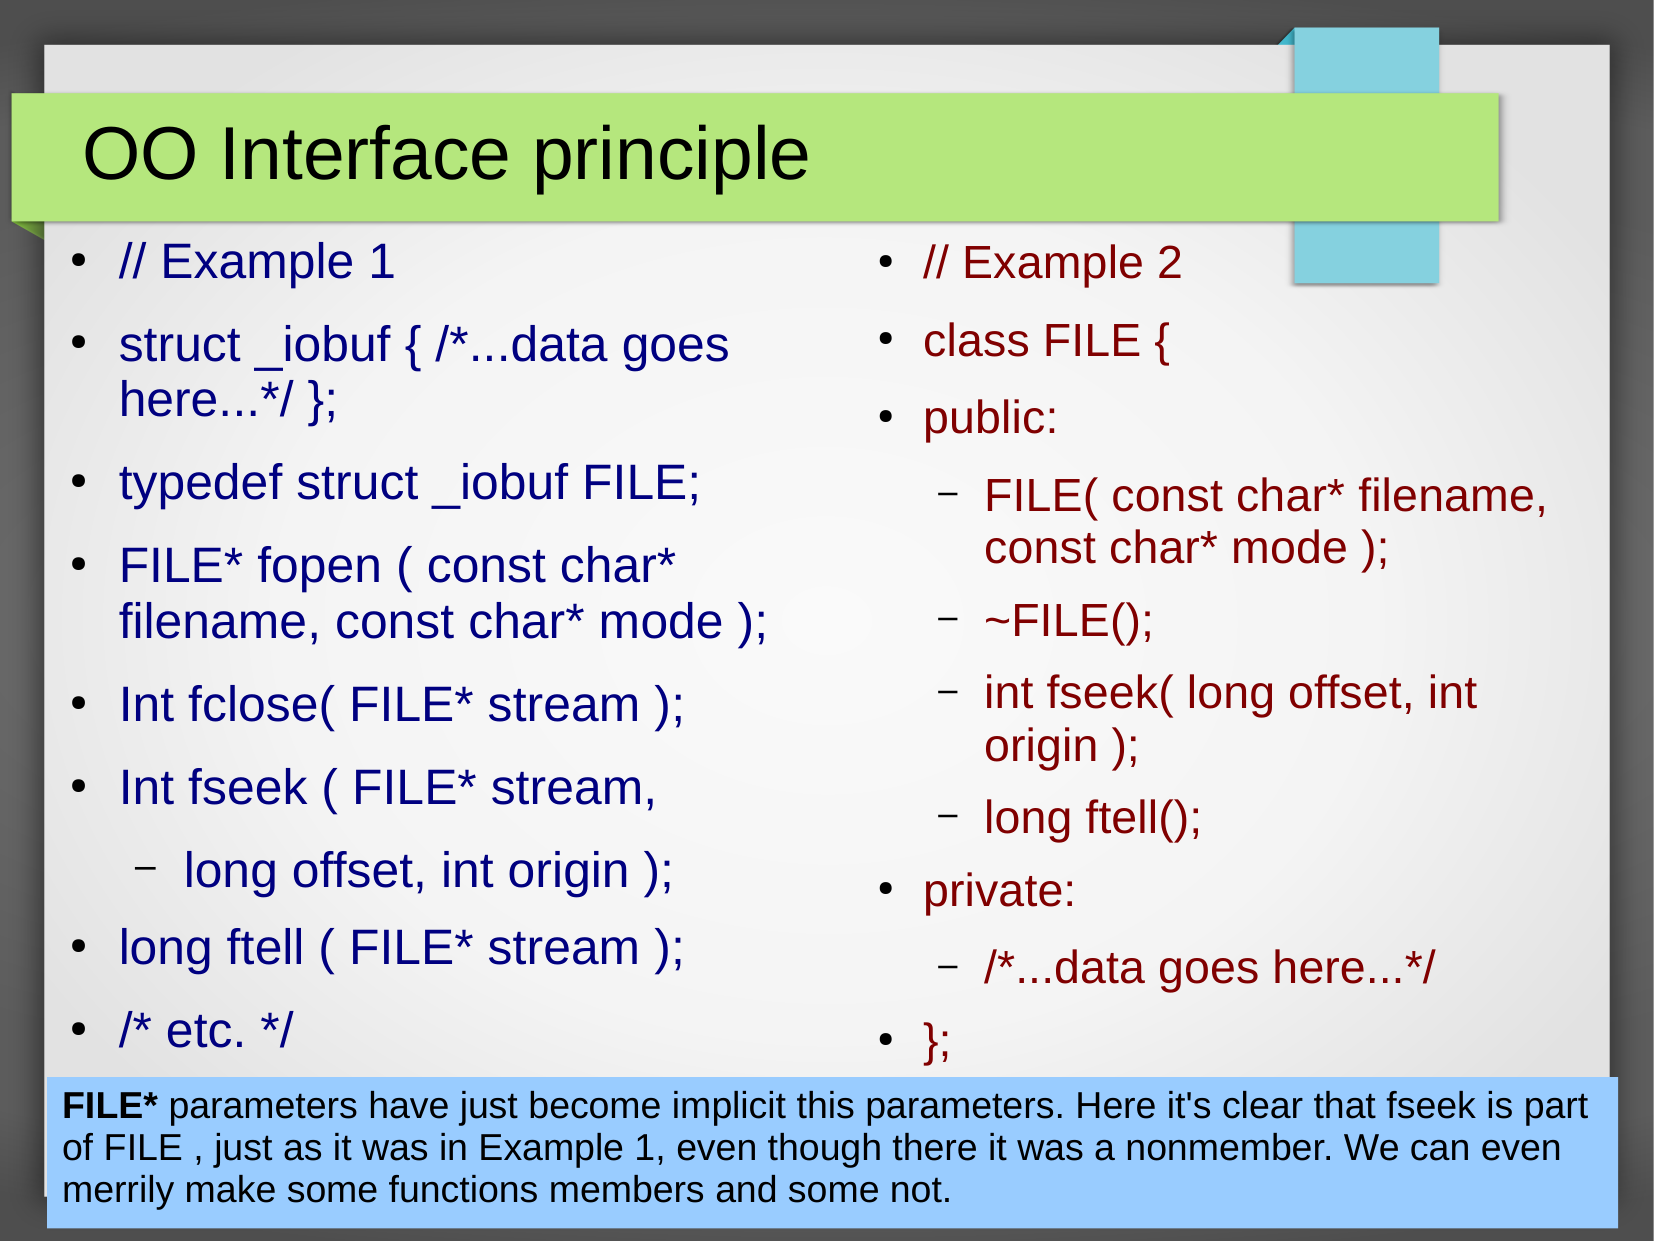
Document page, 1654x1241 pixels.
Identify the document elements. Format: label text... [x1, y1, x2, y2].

list // Example 1 struct _iobuf { /*...data goes here...*/ }; typedef struct _iobuf FILE; FILE* fopen ( const char* filename, const char* mode ); Int fclose( FILE* stream ); Int fseek ( FILE* stream, long offset, int origin ); long ftell ( FILE* stream ); /* etc. */ [53, 232, 780, 1068]
picture [0, 0, 1654, 1241]
list // Example 2 class FILE { public: FILE( const char* filename, const char* mode ); ~FILE(); int fseek( long offset, int origin ); long ftell(); private: /*...data goes here...*/ }; [862, 236, 1589, 1071]
title OO Interface principle [82, 94, 1264, 213]
text_box FILE* parameters have just become implicit this parameters. Here it's clear that fseek is part of FILE , just as it was in Example 1, even though there it was a nonmember. We can even merrily make some functions members and some not. [47, 1077, 1619, 1229]
